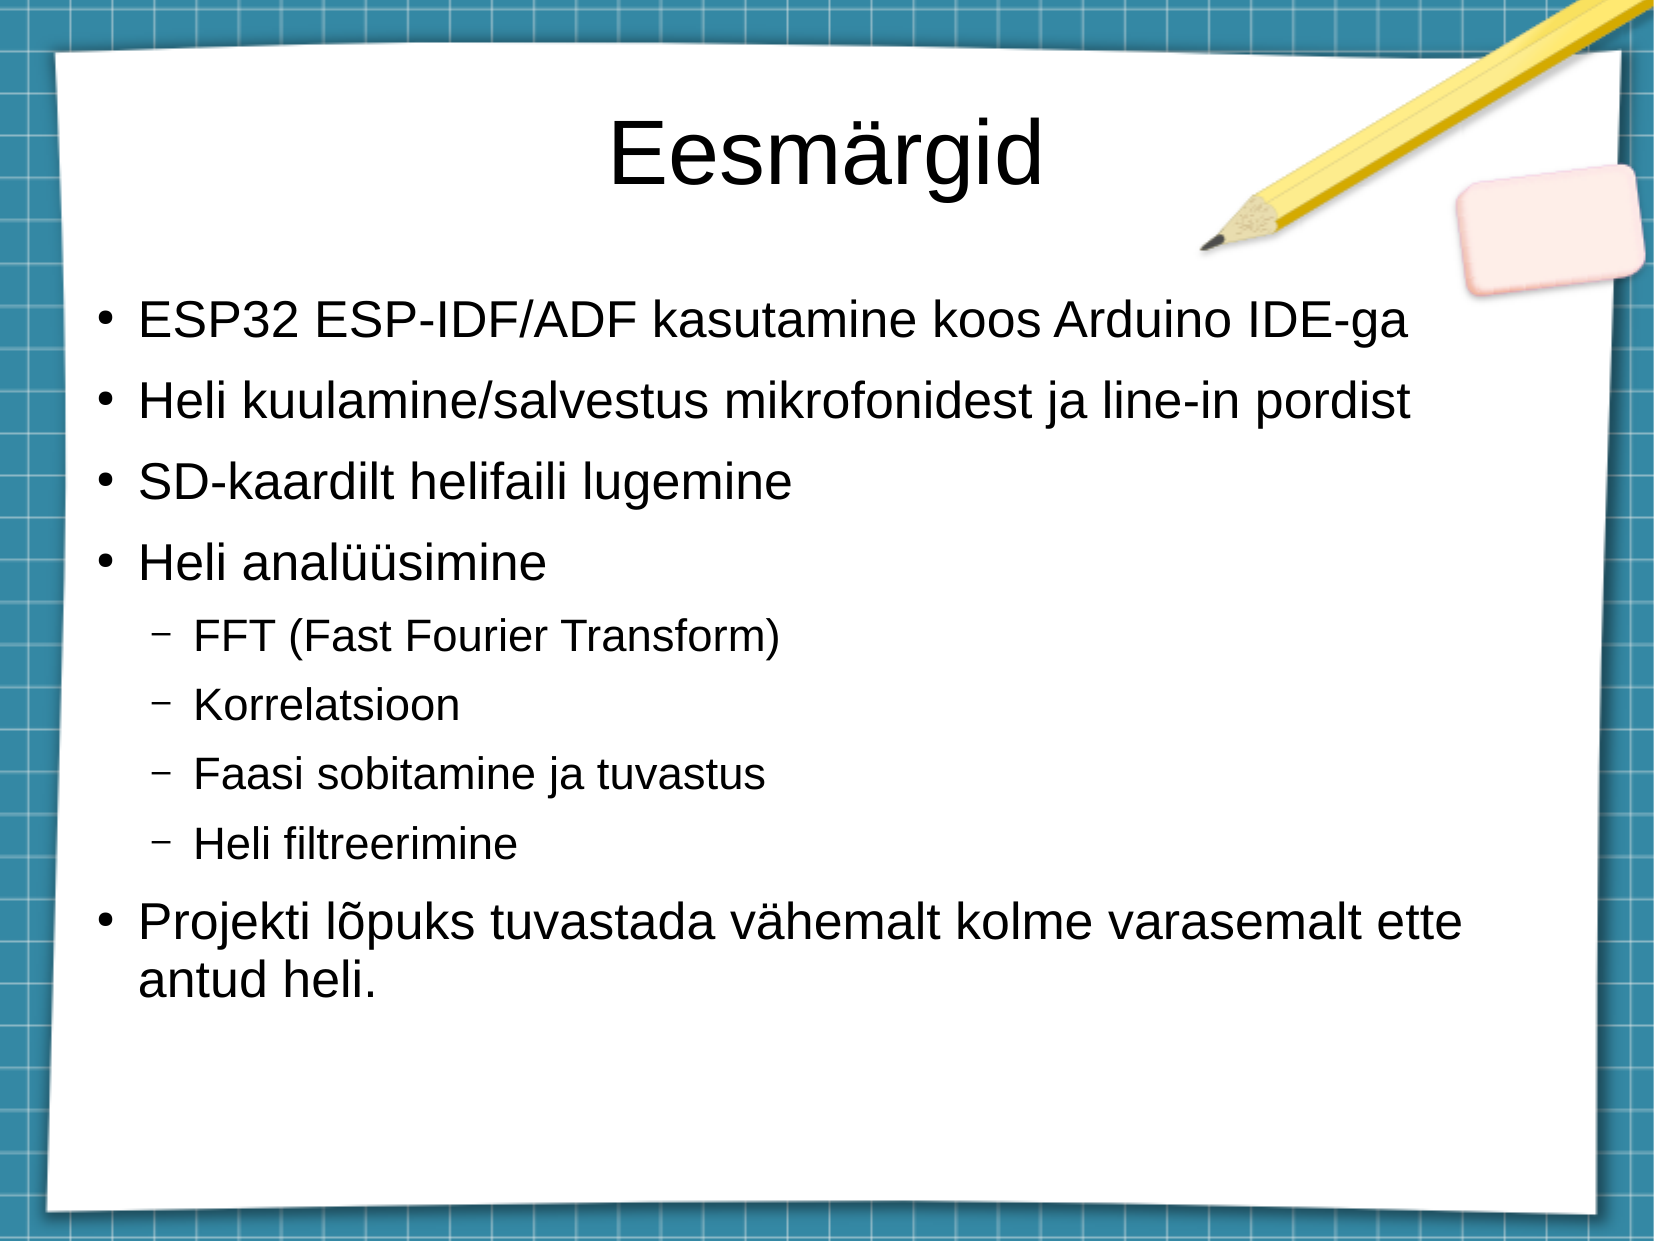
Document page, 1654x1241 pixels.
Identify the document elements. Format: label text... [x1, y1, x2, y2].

title Eesmärgid [82, 49, 1571, 257]
picture [0, 0, 1654, 1241]
list ESP32 ESP-IDF/ADF kasutamine koos Arduino IDE-ga Heli kuulamine/salvestus mikrofonidest ja line-in pordist SD-kaardilt helifaili lugemine Heli analüüsimine FFT (Fast Fourier Transform) Korrelatsioon Faasi sobitamine ja tuvastus Heli filtreerimine Projekti lõpuks tuvastada vähemalt kolme varasemalt ette antud heli. [82, 290, 1571, 1010]
